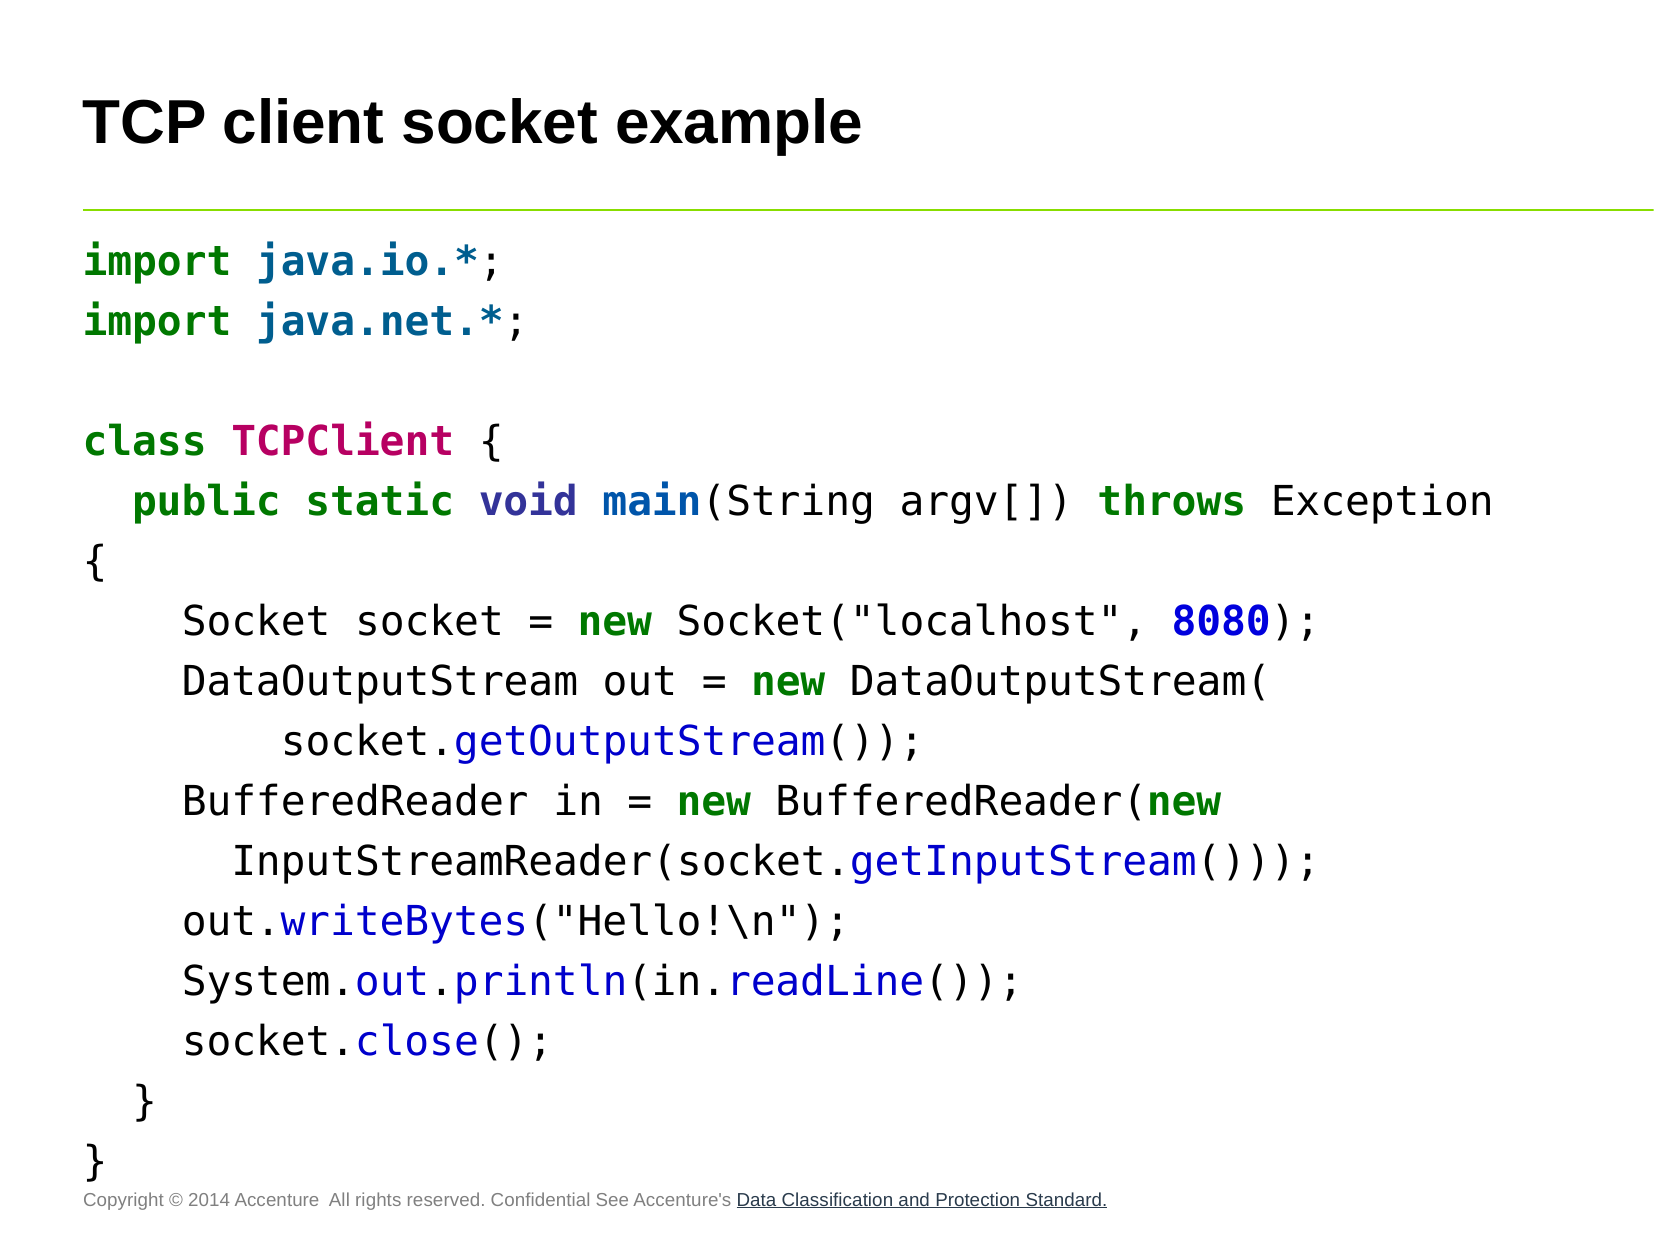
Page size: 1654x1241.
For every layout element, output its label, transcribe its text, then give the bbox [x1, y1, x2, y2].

list import java.io.*; import java.net.*; class TCPClient { public static void main(String argv[]) throws Exception { Socket socket = new Socket("localhost", 8080); DataOutputStream out = new DataOutputStream( socket.getOutputStream()); BufferedReader in = new BufferedReader(new InputStreamReader(socket.getInputStream())); out.writeBytes("Hello!\n"); System.out.println(in.readLine()); socket.close(); } } [82, 225, 1538, 1186]
title TCP client socket example [82, 49, 1571, 196]
